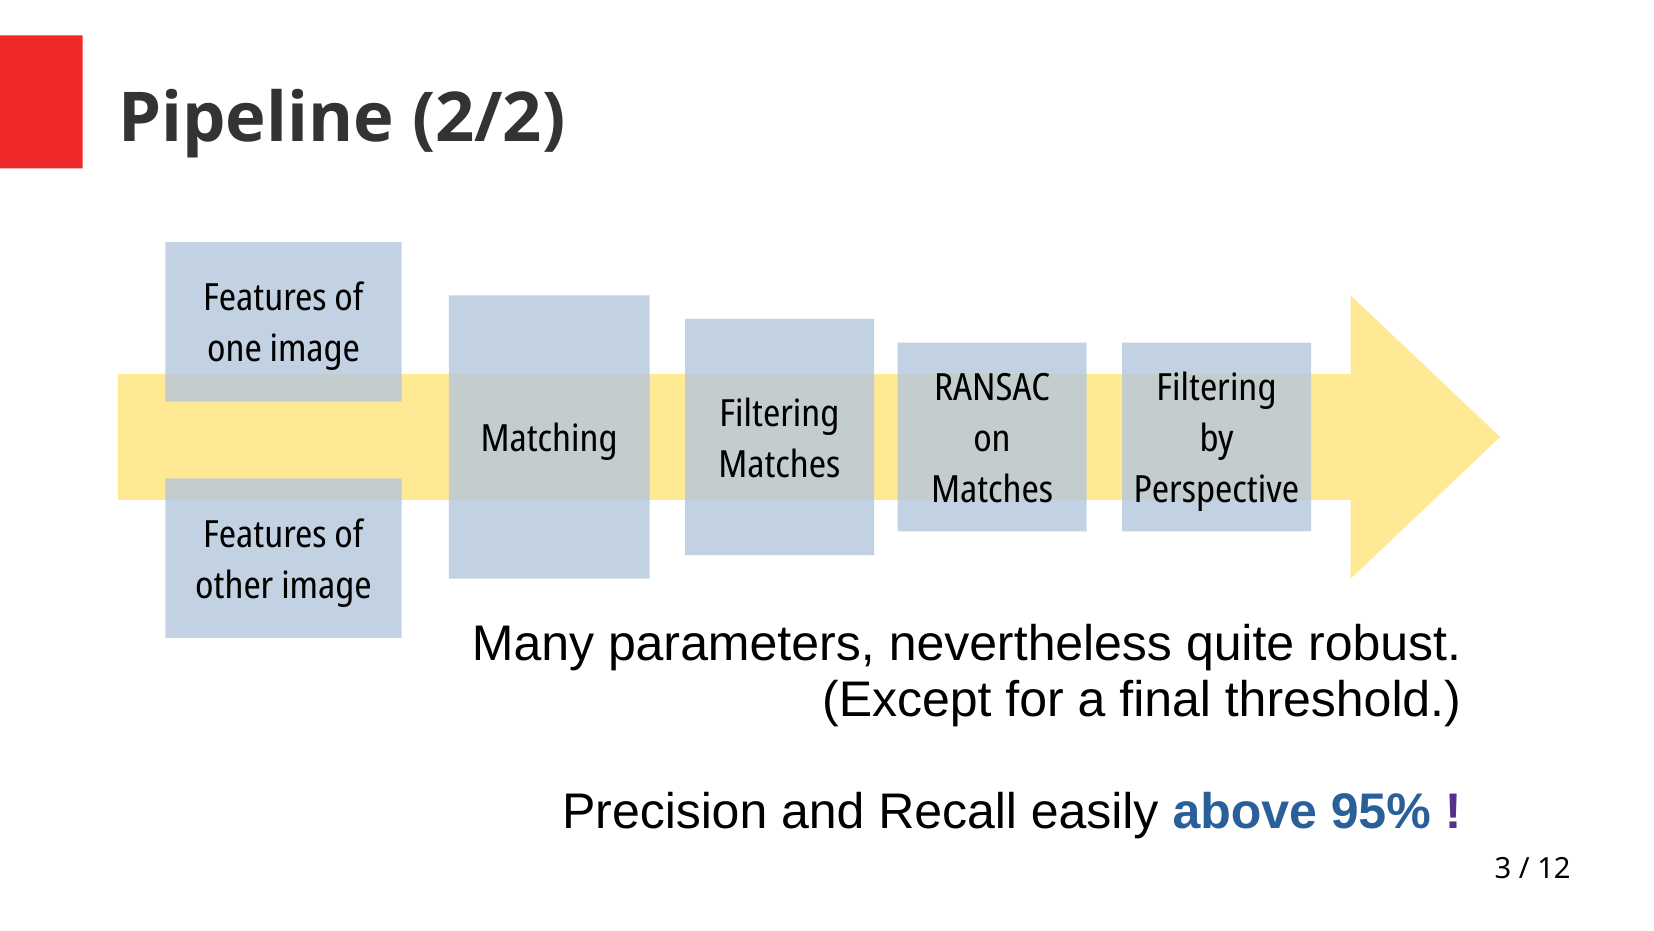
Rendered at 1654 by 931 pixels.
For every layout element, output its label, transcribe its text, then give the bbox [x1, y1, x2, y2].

text_box Features of other image [165, 478, 402, 638]
text_box Filtering Matches [685, 318, 875, 556]
text_box Many parameters, nevertheless quite robust. (Except for a final threshold.) Precision and Recall easily above 95% ! [236, 608, 1477, 847]
text_box [875, 374, 897, 500]
text_box [650, 374, 685, 500]
text_box [118, 374, 448, 500]
title Pipeline (2/2) [118, 37, 1571, 193]
text_box Filtering by Perspective [1122, 342, 1312, 532]
text_box [1312, 295, 1501, 579]
text_box RANSAC on Matches [897, 342, 1087, 532]
text_box Features of one image [165, 242, 402, 402]
text_box Matching [448, 295, 650, 579]
text_box [1087, 374, 1122, 500]
